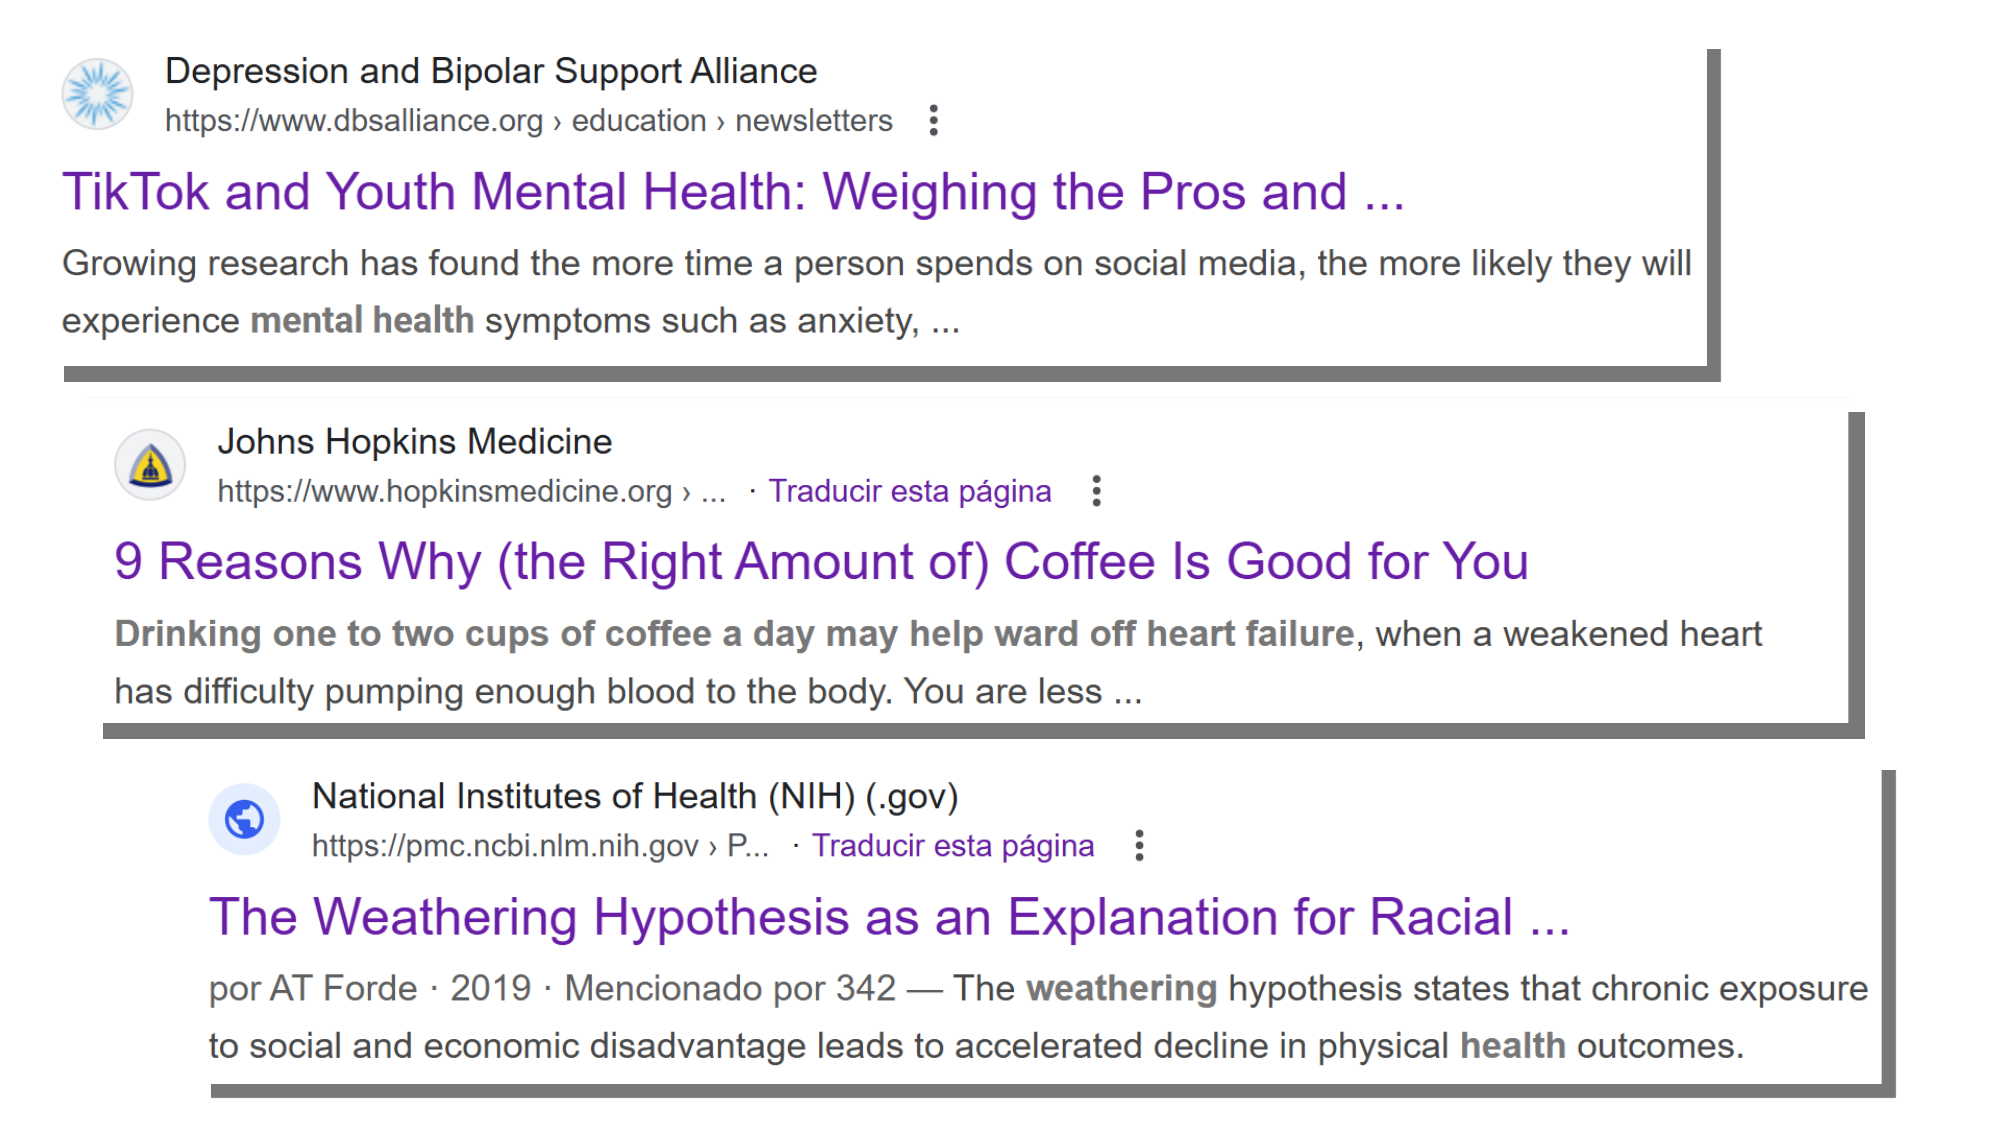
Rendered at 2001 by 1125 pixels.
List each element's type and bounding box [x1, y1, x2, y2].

picture [48, 33, 1707, 366]
picture [195, 754, 1882, 1084]
picture [87, 396, 1849, 723]
